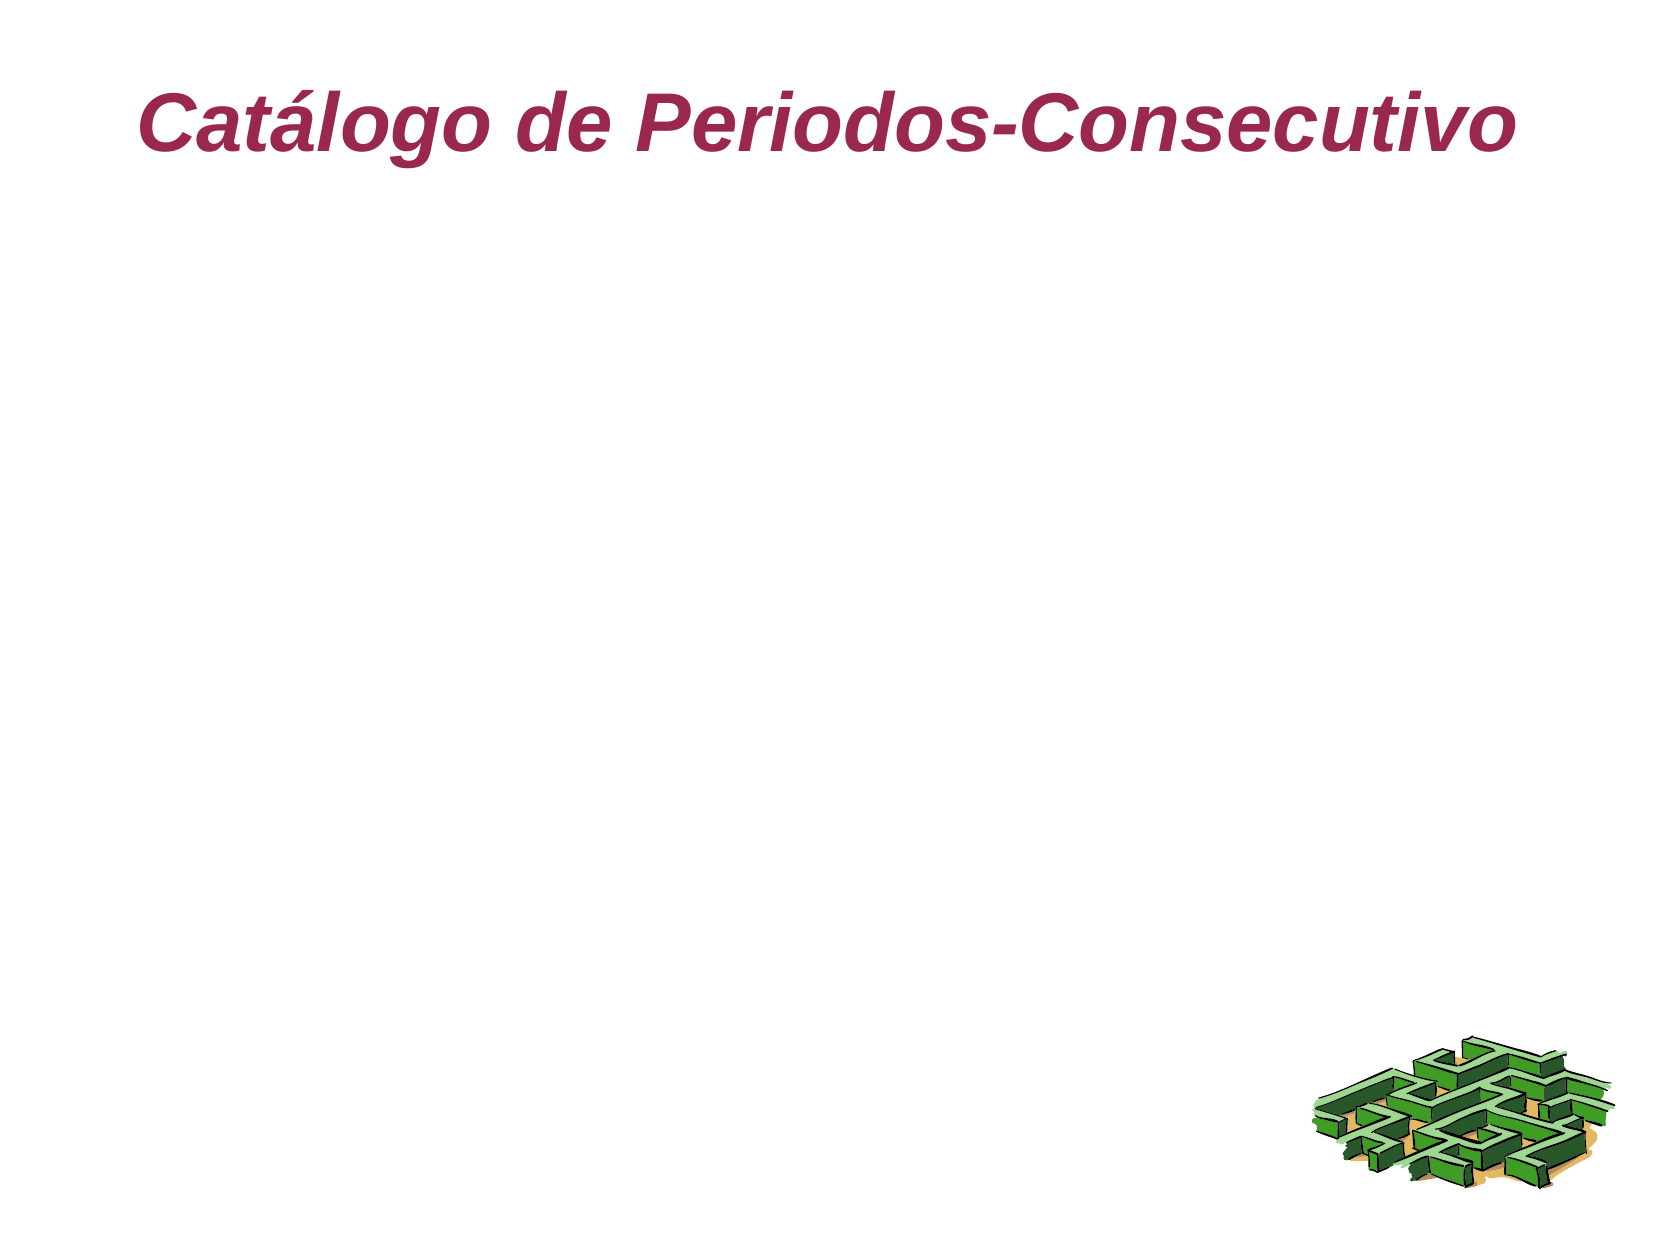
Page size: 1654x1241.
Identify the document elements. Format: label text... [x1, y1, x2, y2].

title Catálogo de Periodos-Consecutivo [121, 19, 1534, 227]
